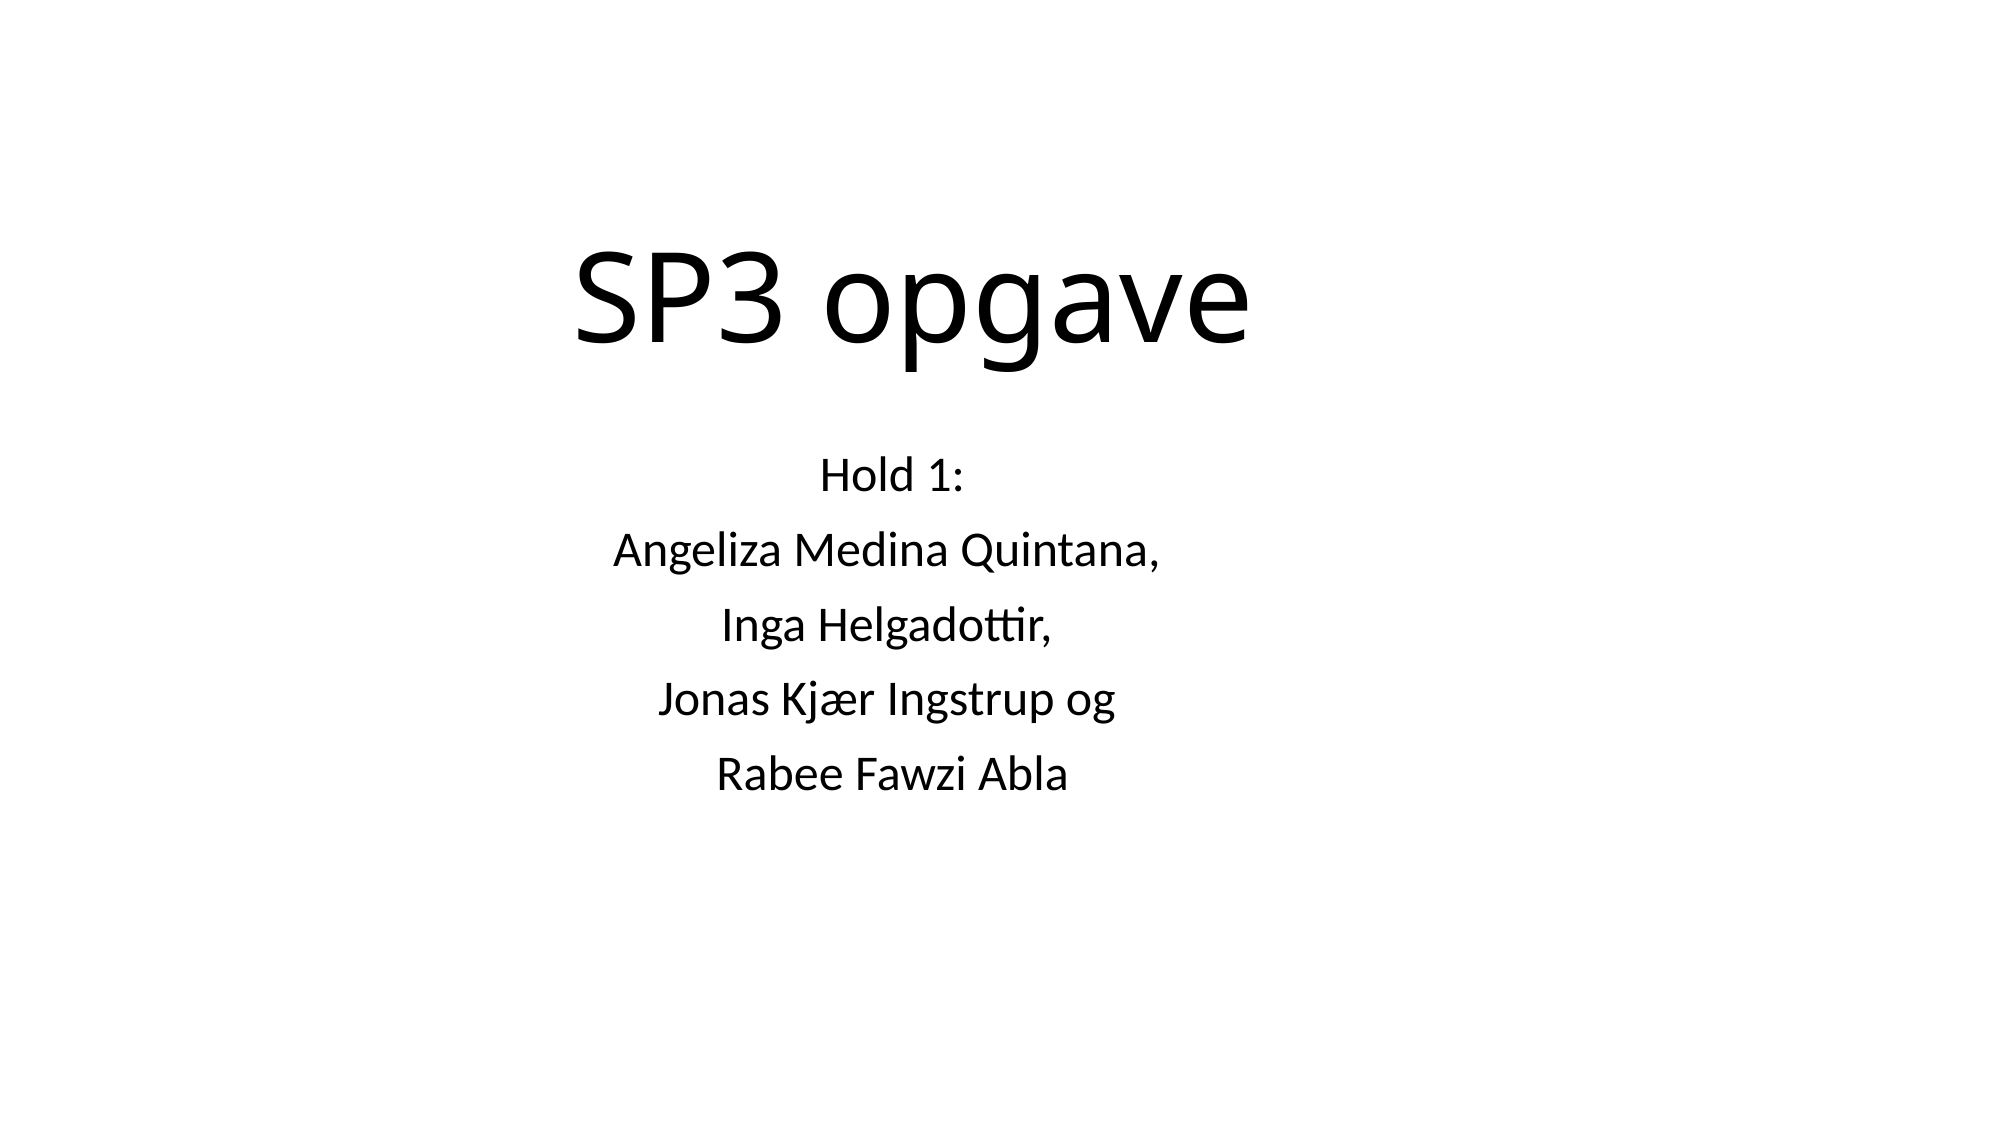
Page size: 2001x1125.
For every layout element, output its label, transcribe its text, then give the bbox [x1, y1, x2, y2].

subtitle Hold 1: Angeliza Medina Quintana, Inga Helgadottir, Jonas Kjær Ingstrup og Rabee Fawzi Abla [574, 440, 1211, 921]
title SP3 opgave [539, 167, 1288, 378]
